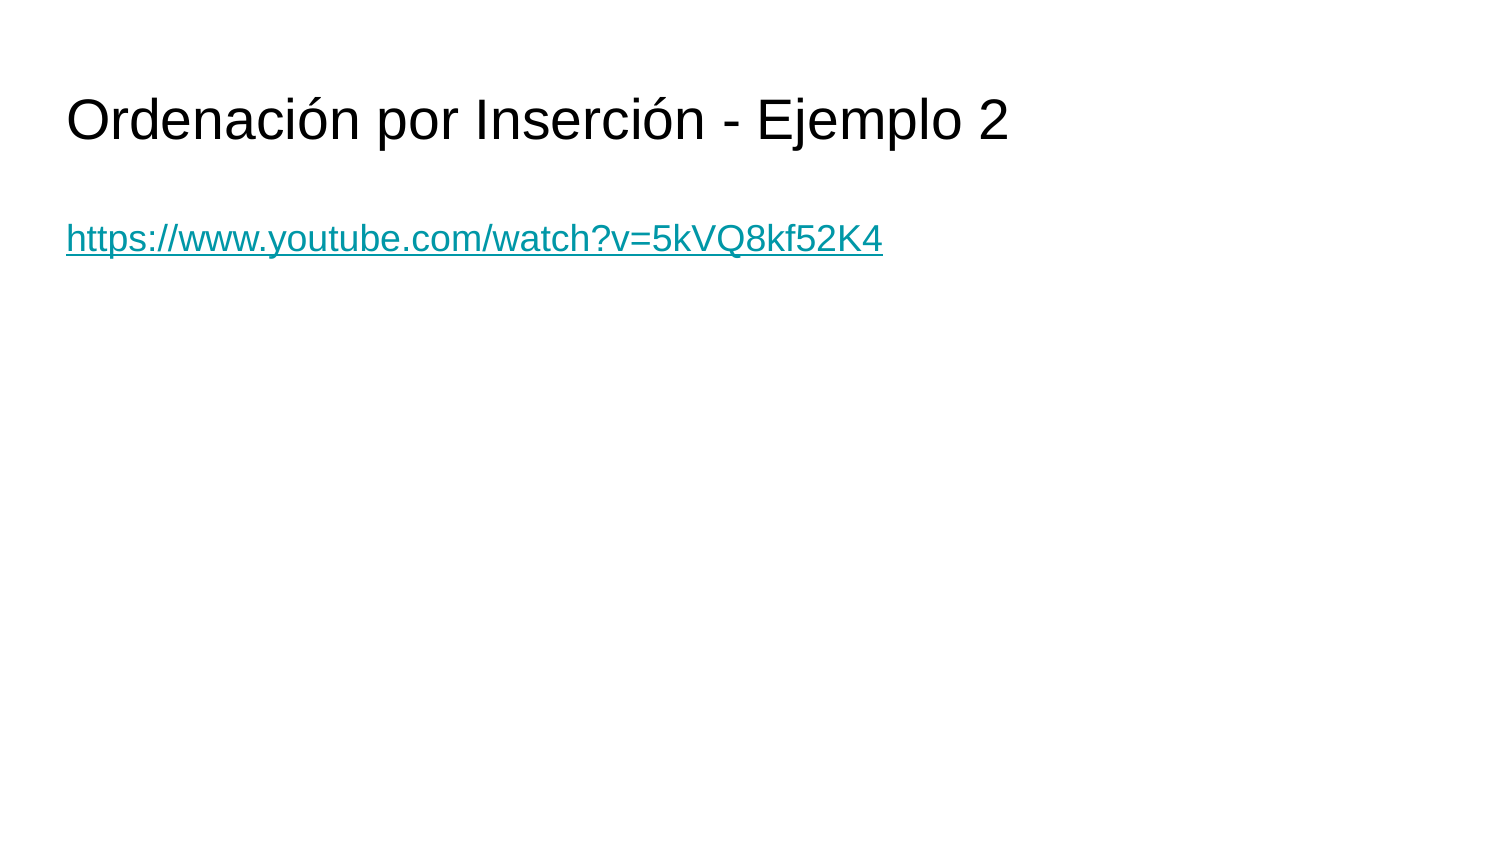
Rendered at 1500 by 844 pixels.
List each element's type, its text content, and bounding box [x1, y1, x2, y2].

list https://www.youtube.com/watch?v=5kVQ8kf52K4 [51, 196, 1449, 757]
title Ordenación por Inserción - Ejemplo 2 [51, 72, 1449, 167]
